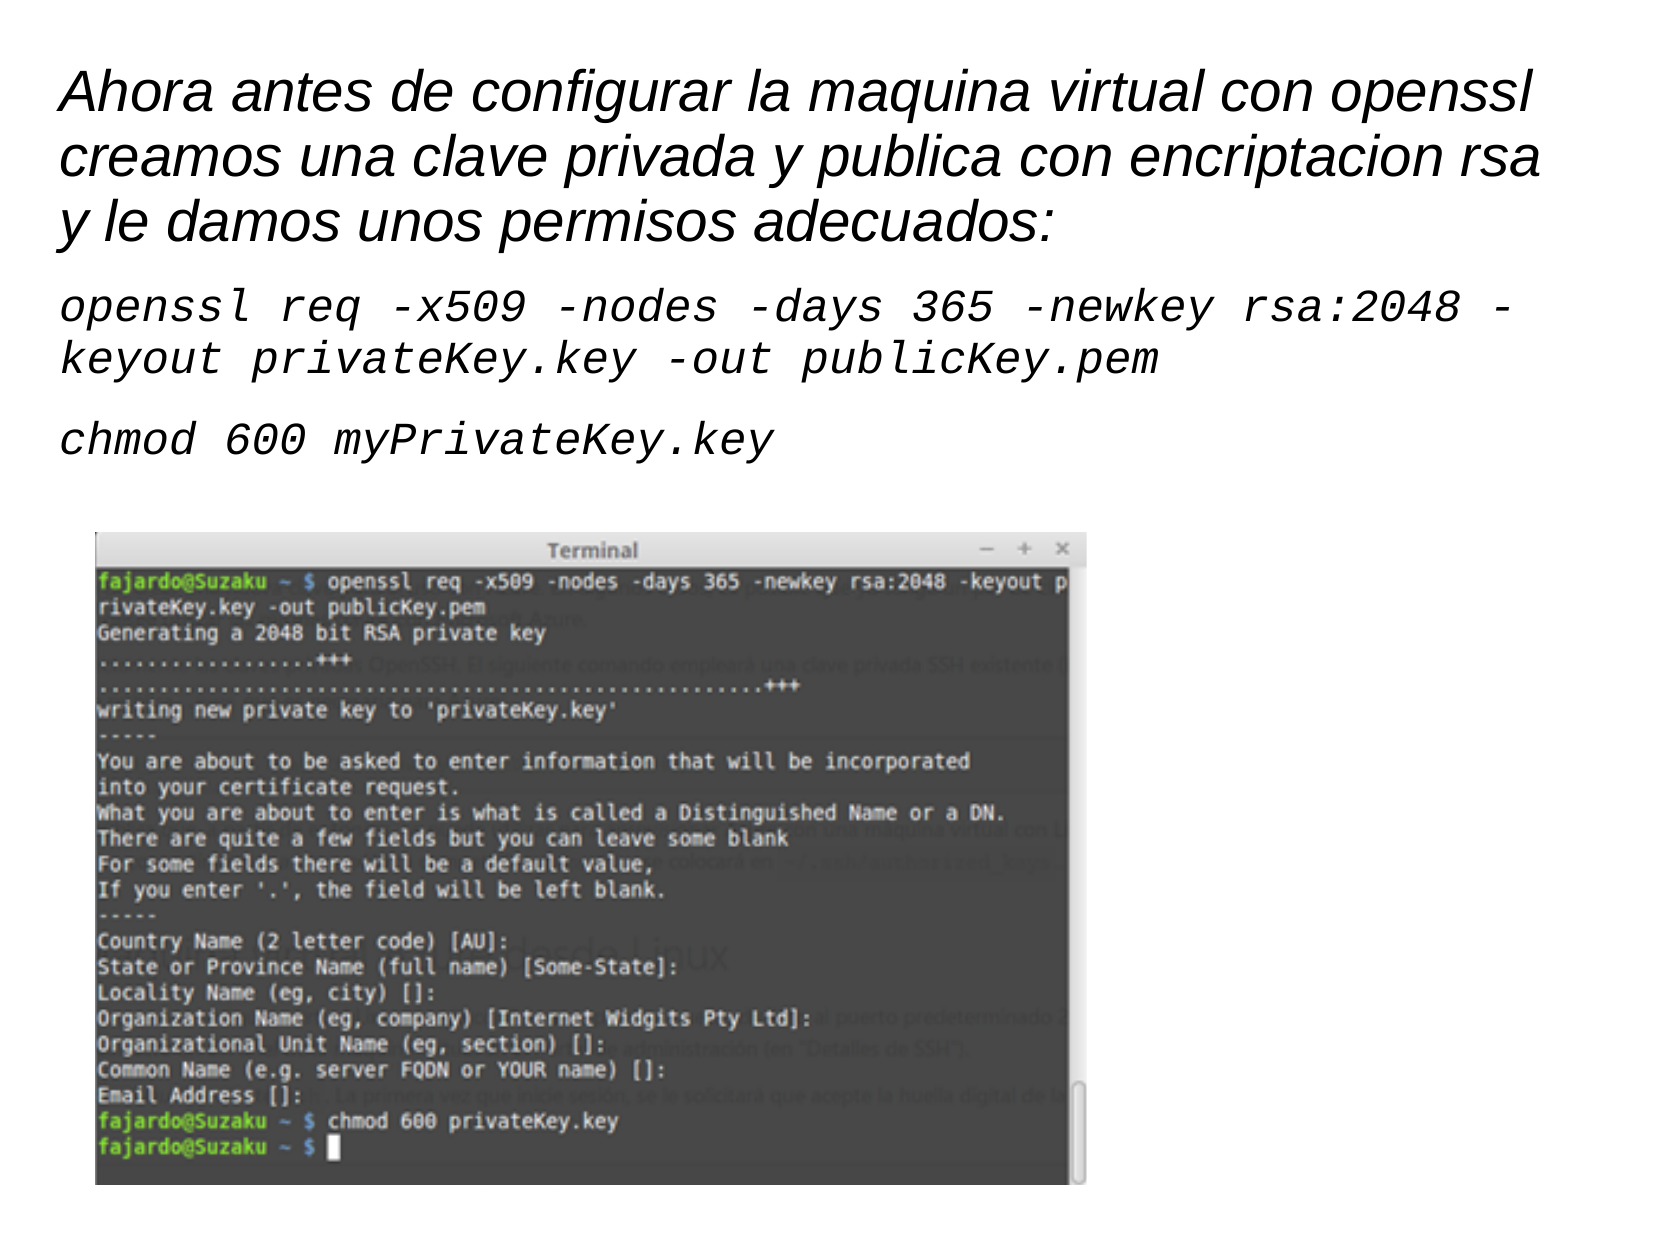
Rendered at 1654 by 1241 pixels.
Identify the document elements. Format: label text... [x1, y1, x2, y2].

list Ahora antes de configurar la maquina virtual con openssl creamos una clave privada y publica con encriptacion rsa y le damos unos permisos adecuados: openssl req -x509 -nodes -days 365 -newkey rsa:2048 -keyout privateKey.key -out publicKey.pem chmod 600 myPrivateKey.key [59, 59, 1548, 963]
picture [94, 531, 1087, 1185]
